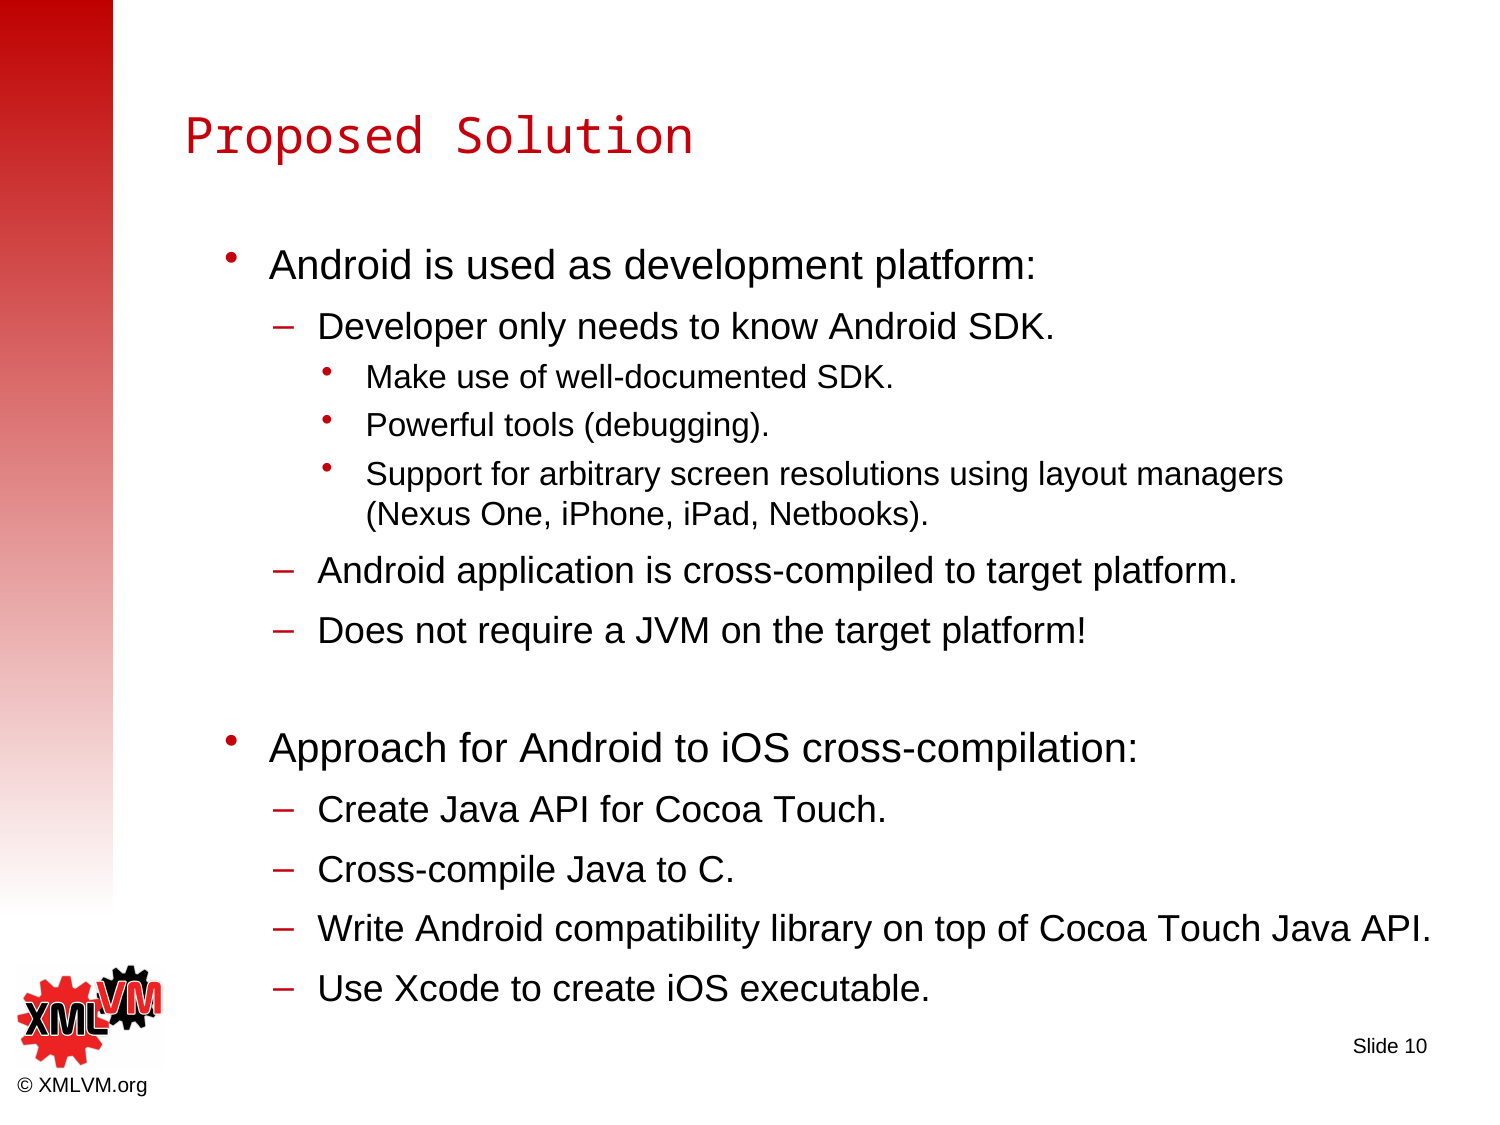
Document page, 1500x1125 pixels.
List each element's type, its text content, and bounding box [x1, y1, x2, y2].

list Android is used as development platform: Developer only needs to know Android SDK. Make use of well-documented SDK. Powerful tools (debugging). Support for arbitrary screen resolutions using layout managers (Nexus One, iPhone, iPad, Netbooks). Android application is cross-compiled to target platform. Does not require a JVM on the target platform! Approach for Android to iOS cross-compilation: Create Java API for Cocoa Touch. Cross-compile Java to C. Write Android compatibility library on top of Cocoa Touch Java API. Use Xcode to create iOS executable. [224, 237, 1447, 1009]
title Proposed Solution [170, 67, 1447, 207]
picture [16, 964, 164, 1069]
